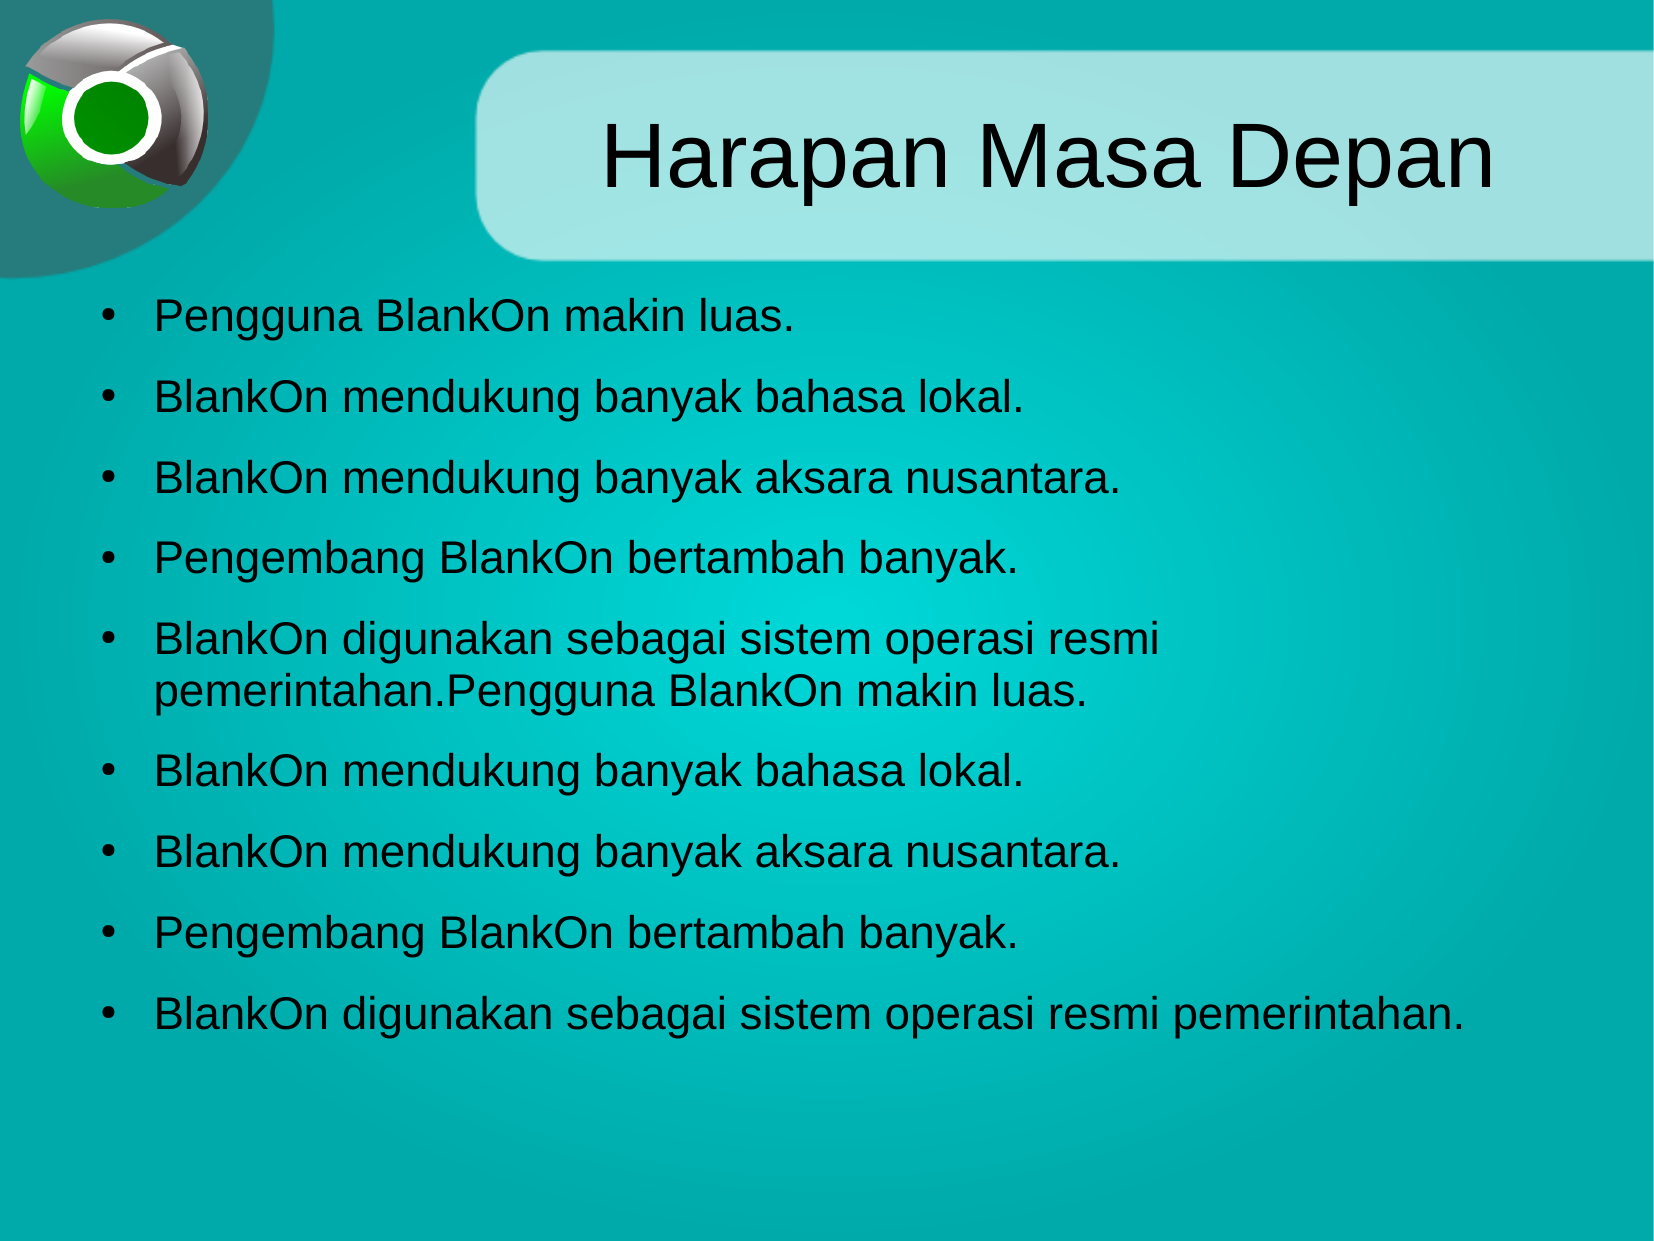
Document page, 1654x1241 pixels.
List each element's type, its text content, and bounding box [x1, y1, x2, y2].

list Pengguna BlankOn makin luas. BlankOn mendukung banyak bahasa lokal. BlankOn mendukung banyak aksara nusantara. Pengembang BlankOn bertambah banyak. BlankOn digunakan sebagai sistem operasi resmi pemerintahan.Pengguna BlankOn makin luas. BlankOn mendukung banyak bahasa lokal. BlankOn mendukung banyak aksara nusantara. Pengembang BlankOn bertambah banyak. BlankOn digunakan sebagai sistem operasi resmi pemerintahan. [82, 290, 1571, 1109]
picture [0, 0, 1654, 1241]
title Harapan Masa Depan [600, 98, 1538, 213]
